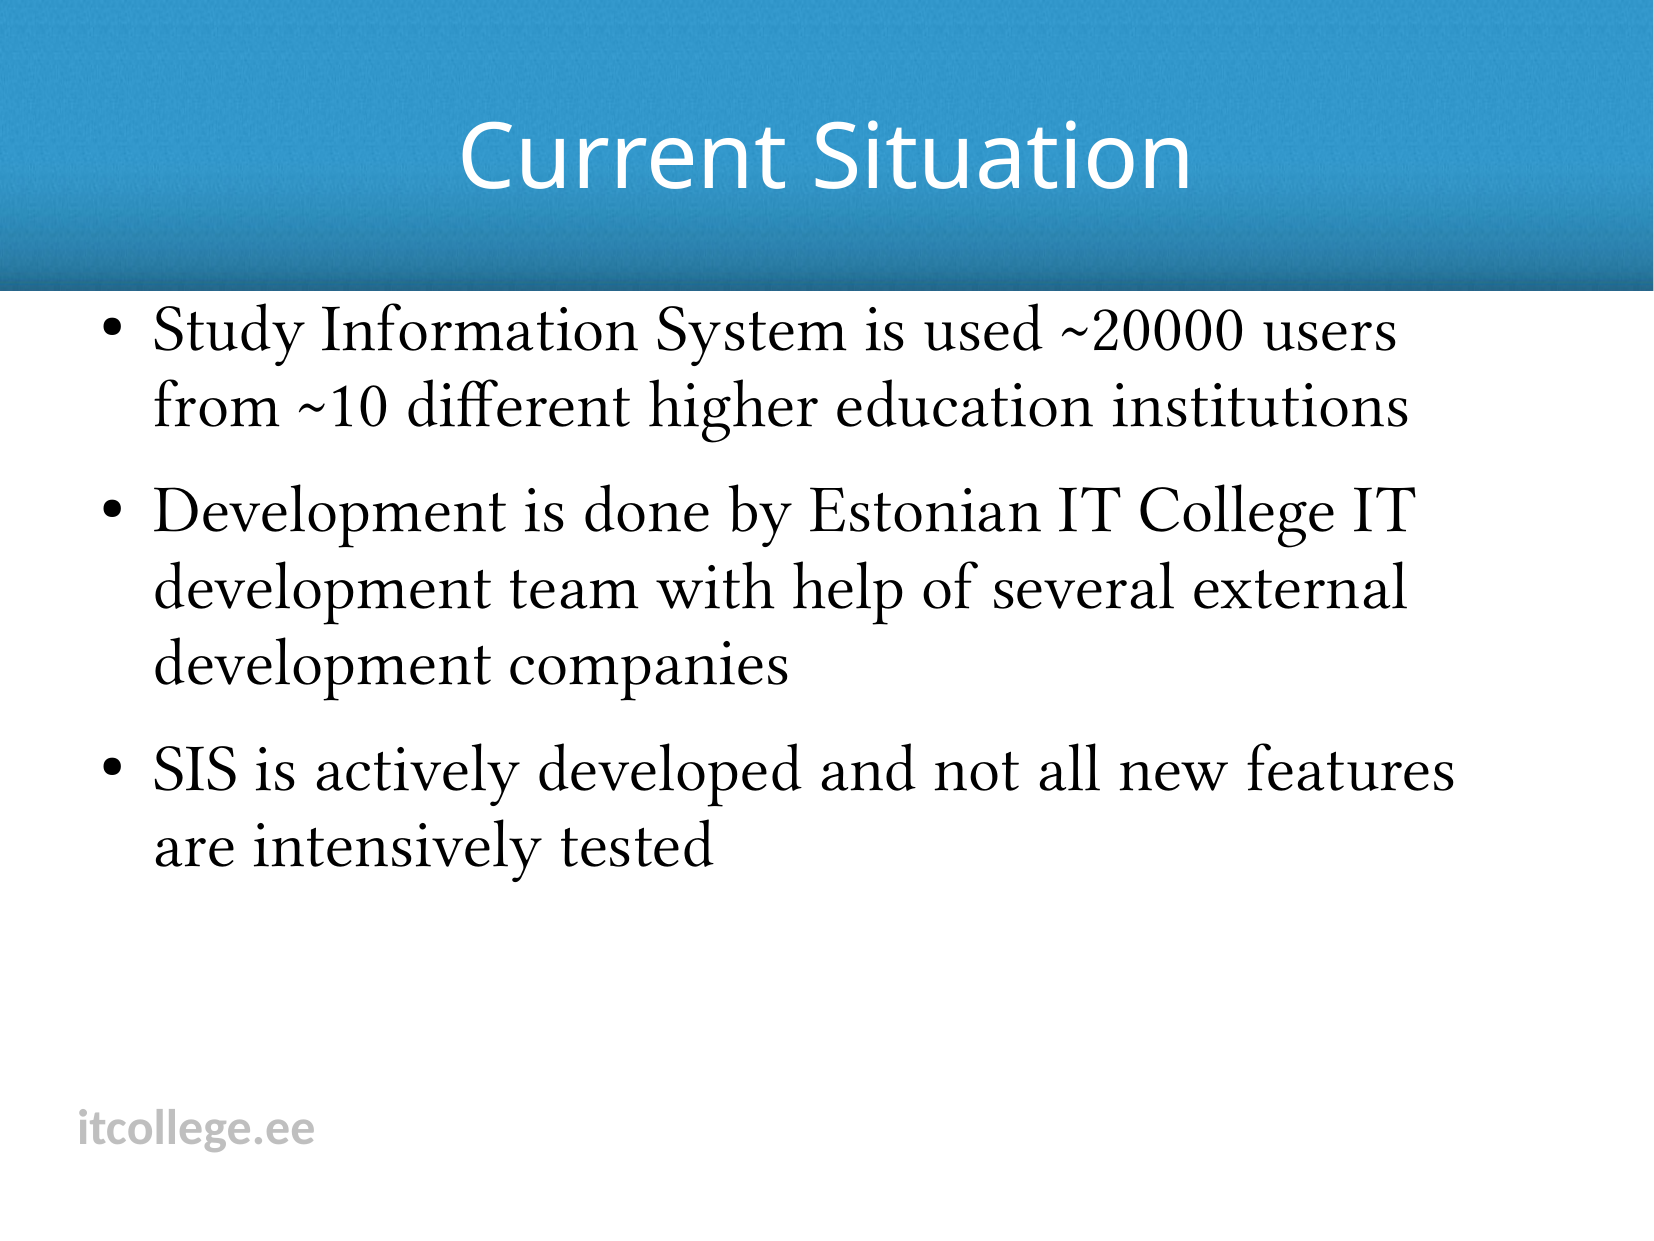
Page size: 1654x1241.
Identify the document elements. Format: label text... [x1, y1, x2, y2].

list Study Information System is used ~20000 users from ~10 different higher education institutions Development is done by Estonian IT College IT development team with help of several external development companies SIS is actively developed and not all new features are intensively tested [82, 290, 1538, 1010]
text_box [1026, 758, 1057, 829]
picture [0, 0, 1654, 291]
title Current Situation [82, 49, 1571, 257]
